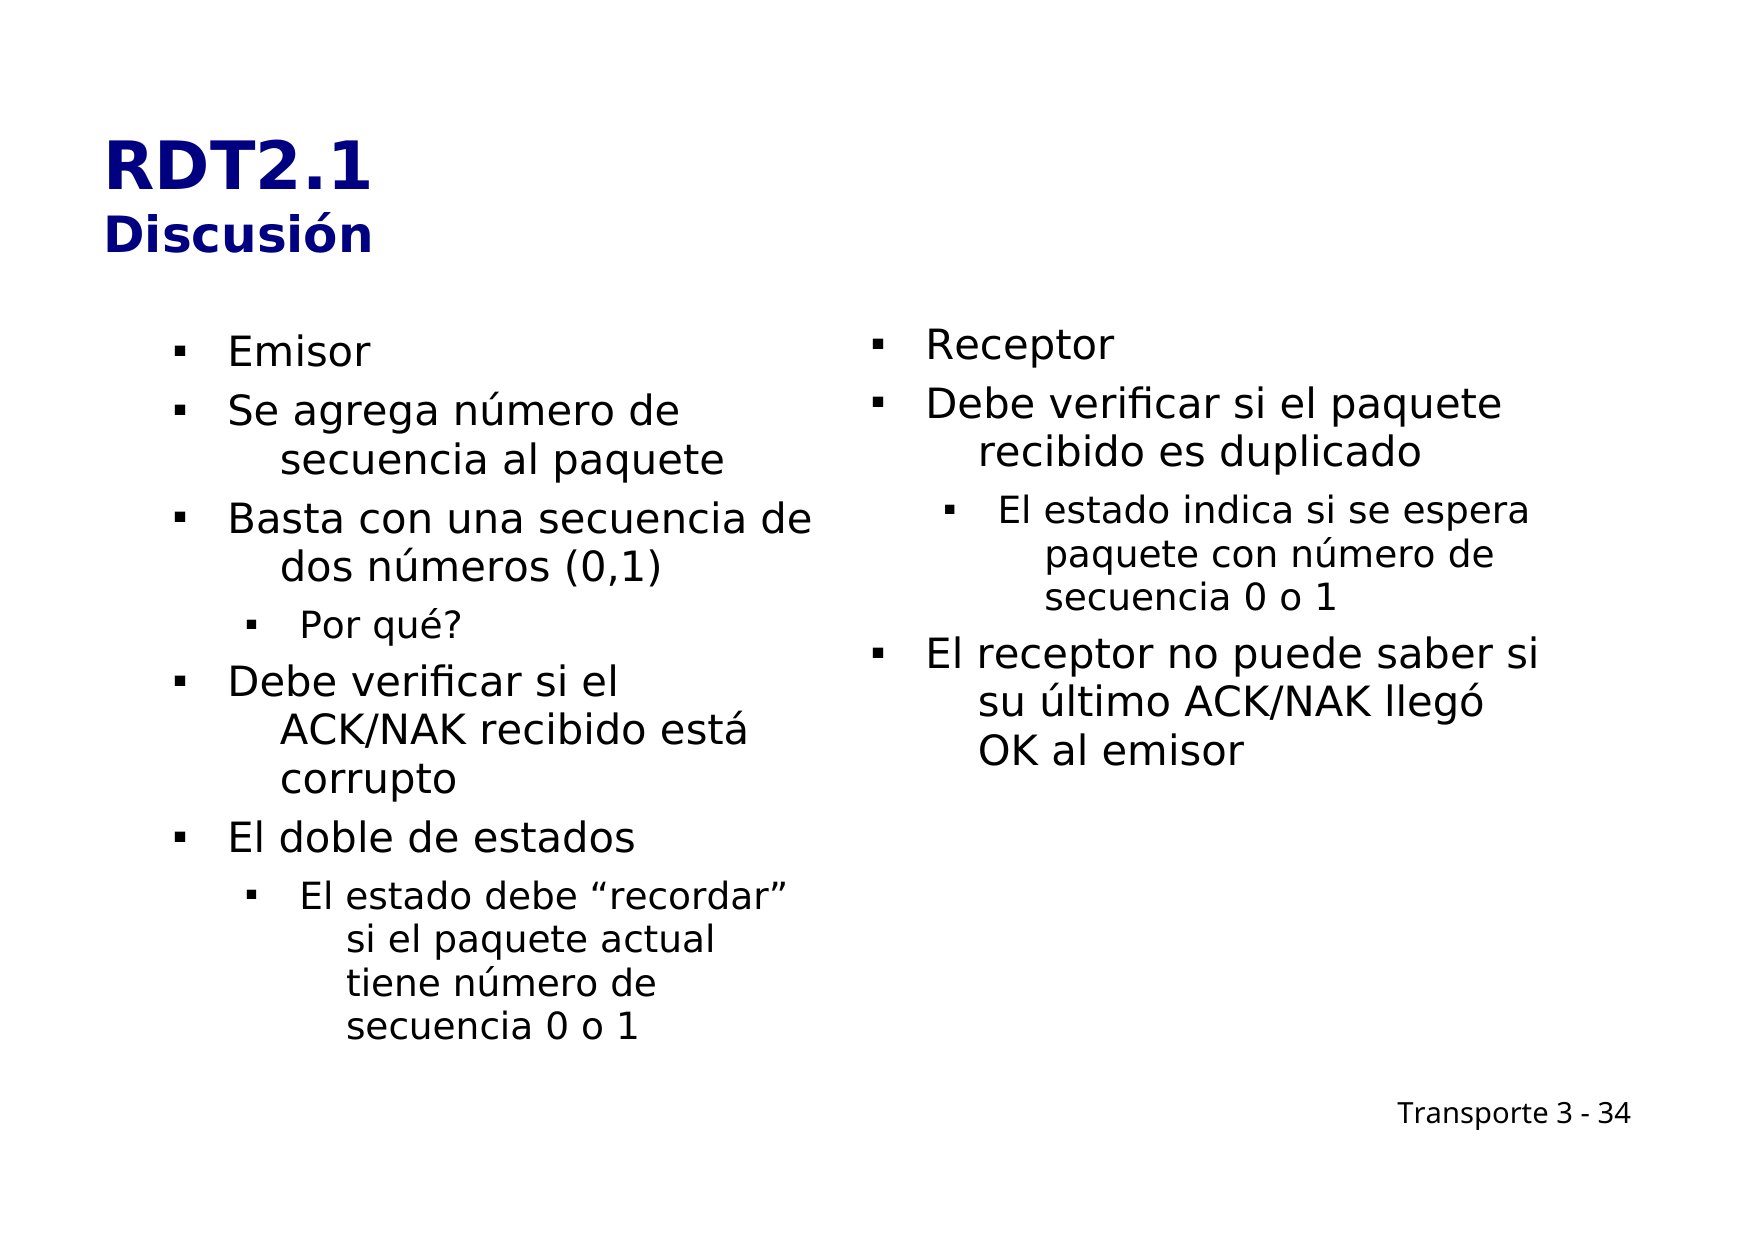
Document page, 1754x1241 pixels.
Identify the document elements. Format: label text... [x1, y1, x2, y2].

list Emisor Se agrega número de secuencia al paquete Basta con una secuencia de dos números (0,1) Por qué? Debe verificar si el ACK/NAK recibido está corrupto El doble de estados El estado debe “recordar” si el paquete actual tiene número de secuencia 0 o 1 [154, 320, 833, 1082]
list Receptor Debe verificar si el paquete recibido es duplicado El estado indica si se espera paquete con número de secuencia 0 o 1 El receptor no puede saber si su último ACK/NAK llegó OK al emisor [866, 320, 1546, 1082]
title RDT2.1 Discusión [88, 95, 1654, 298]
